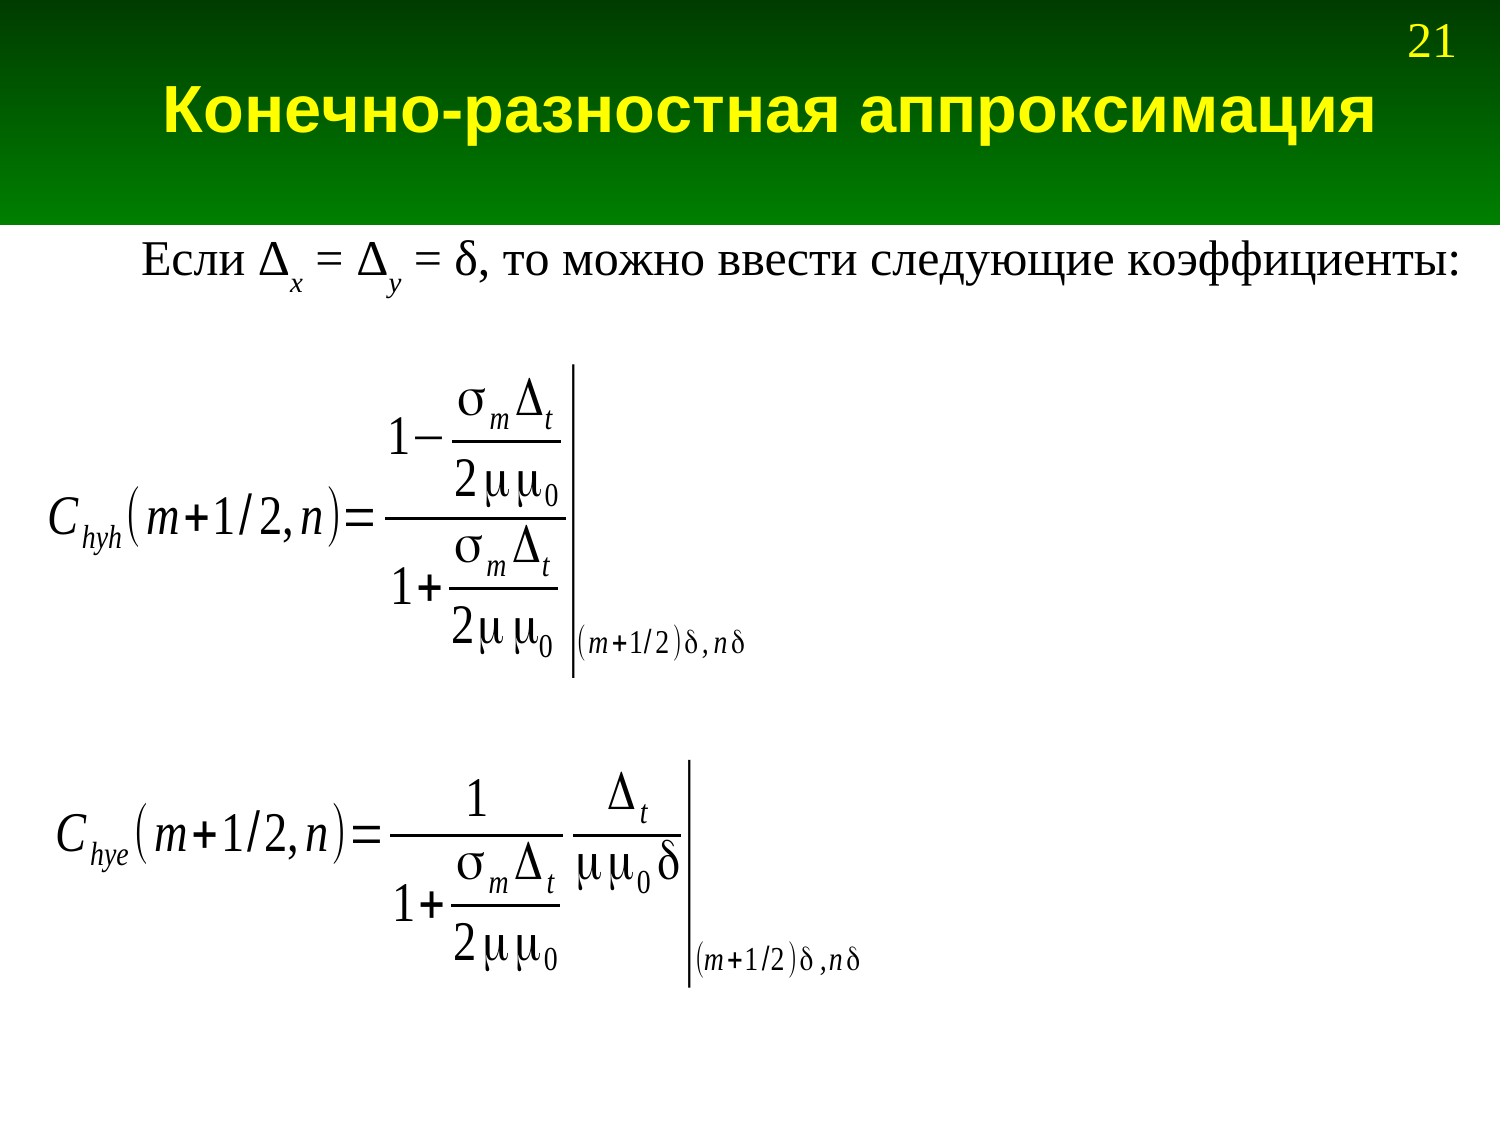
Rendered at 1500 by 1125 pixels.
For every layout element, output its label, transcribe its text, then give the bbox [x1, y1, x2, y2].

chart [35, 359, 757, 680]
text_box Если Δx = Δy = δ, то можно ввести следующие коэффициенты: [126, 218, 1477, 306]
chart [43, 756, 873, 991]
title Конечно-разностная аппроксимация [100, 7, 1441, 204]
